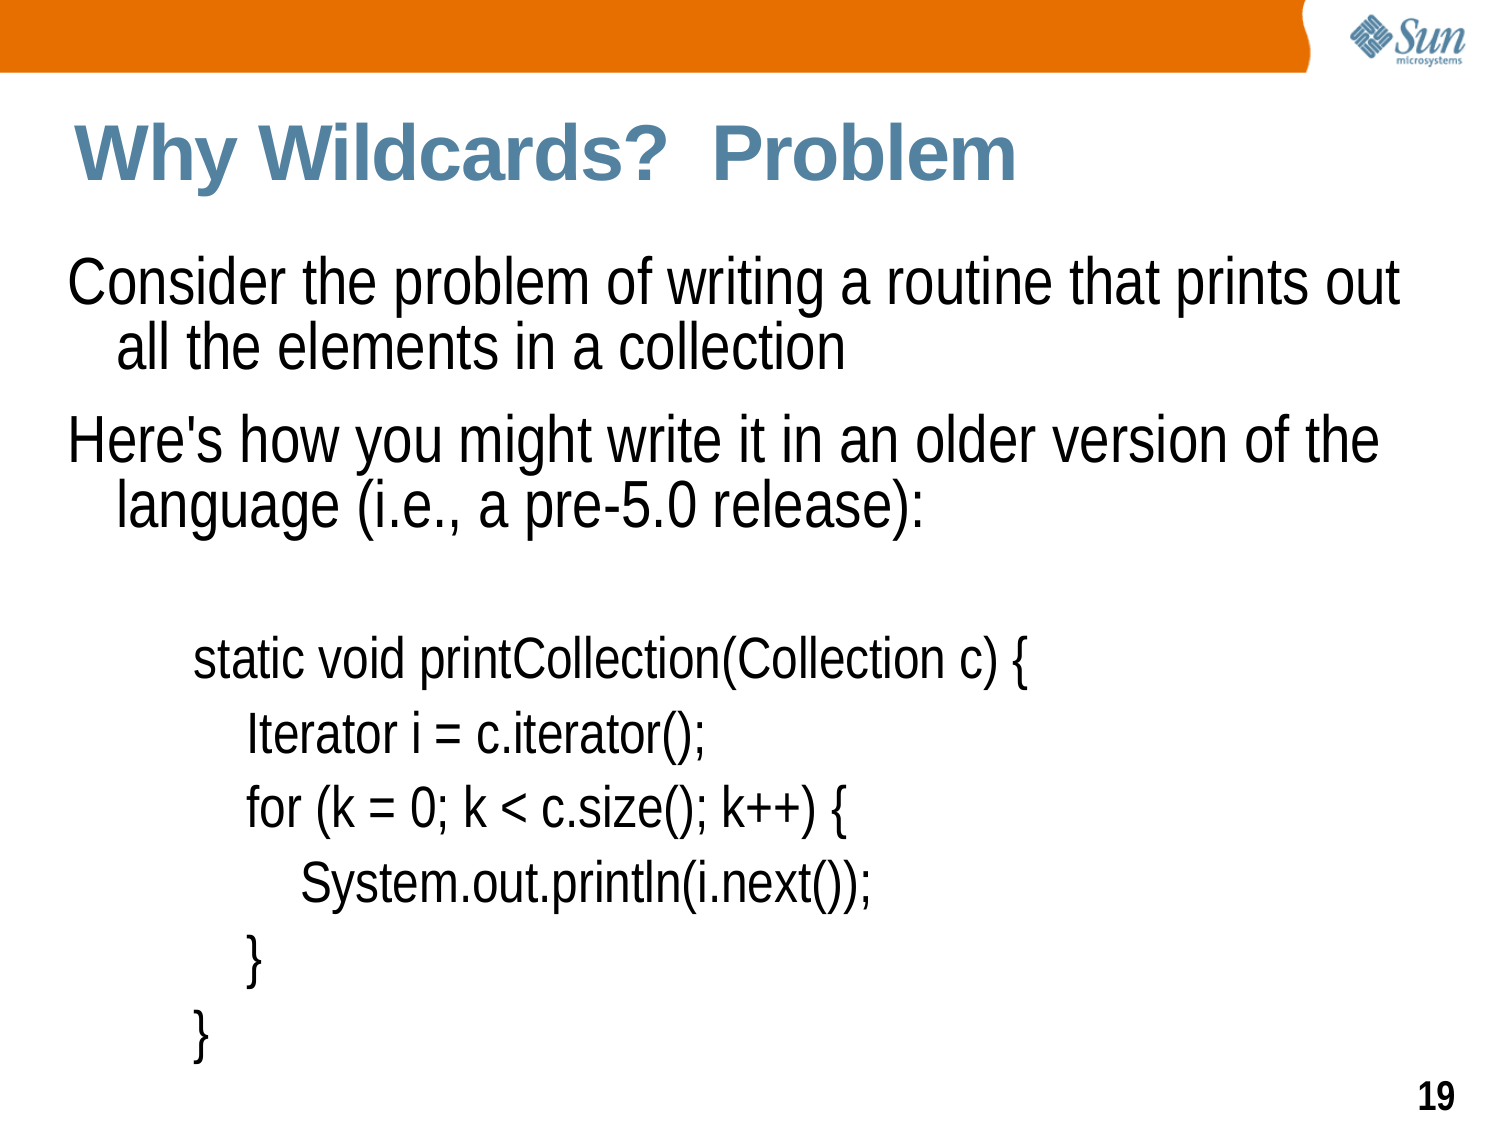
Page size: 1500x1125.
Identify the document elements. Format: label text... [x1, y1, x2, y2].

title Why Wildcards? Problem [74, 116, 1437, 252]
list Consider the problem of writing a routine that prints out all the elements in a collection Here's how you might write it in an older version of the language (i.e., a pre-5.0 release): static void printCollection(Collection c) { Iterator i = c.iterator(); for (k = 0; k < c.size(); k++) { System.out.println(i.next()); } } [48, 252, 1446, 1125]
picture [0, 0, 1500, 75]
